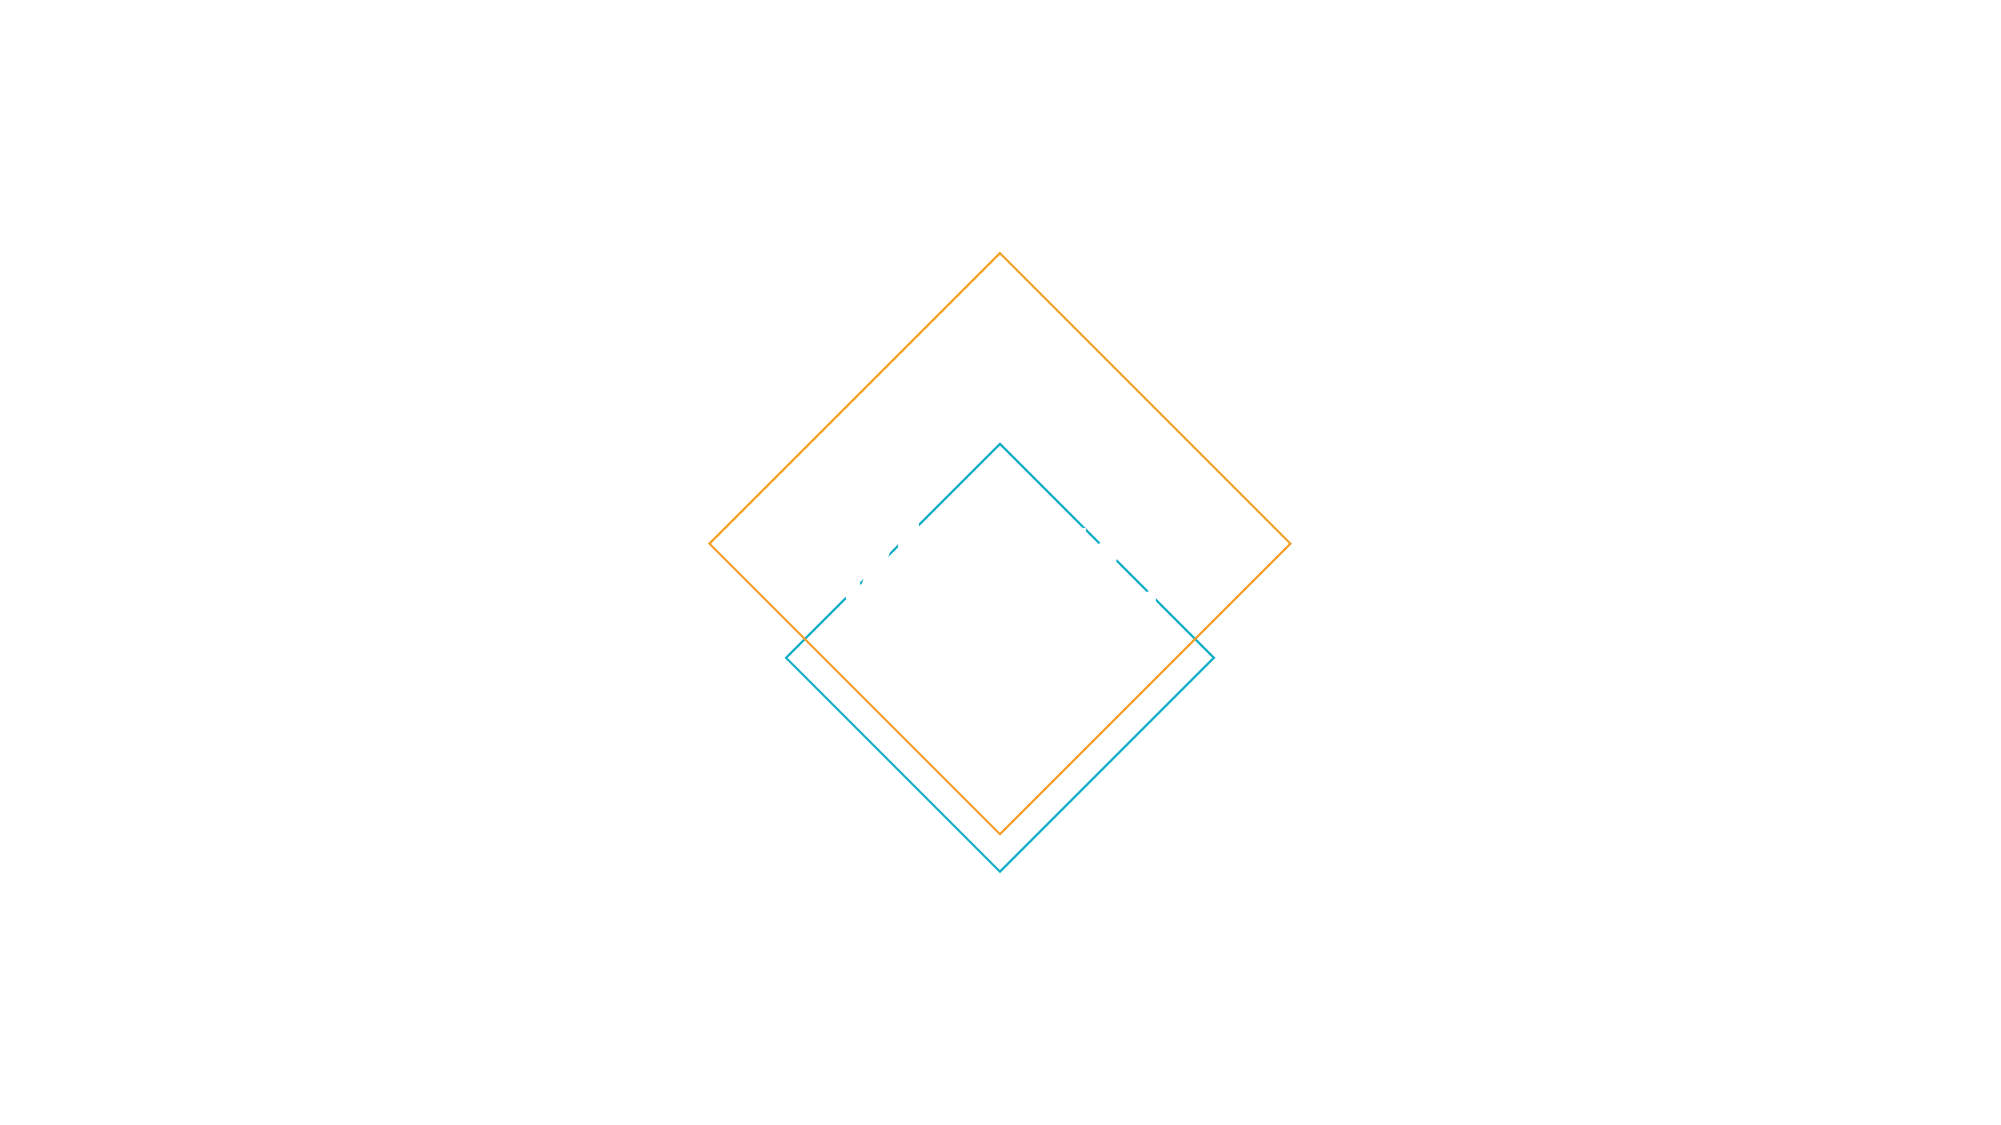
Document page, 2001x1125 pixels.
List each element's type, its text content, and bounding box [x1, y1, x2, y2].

title Merci [249, 480, 1750, 645]
